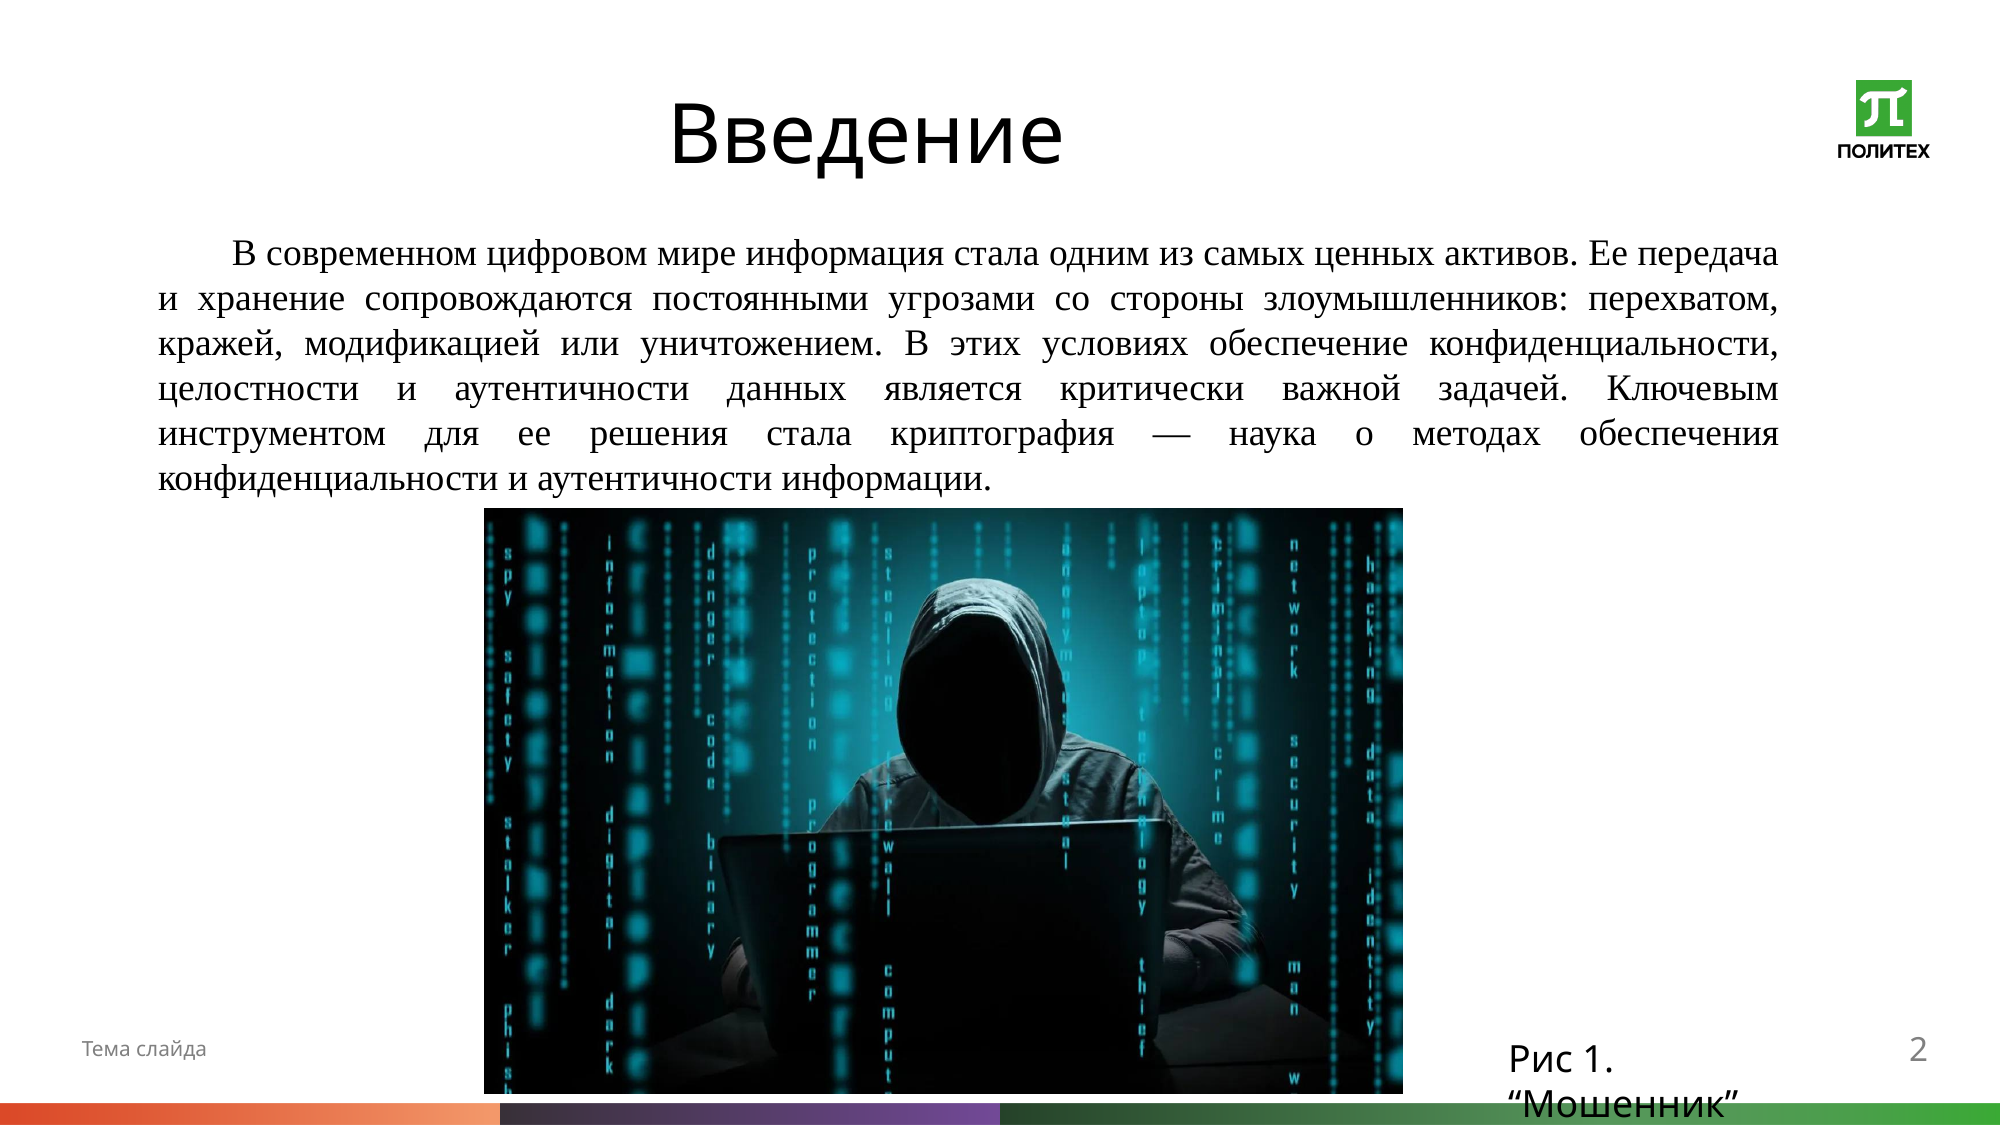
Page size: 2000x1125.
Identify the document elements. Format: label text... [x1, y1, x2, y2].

title Введение [652, 84, 1557, 220]
picture [1535, 1103, 1541, 1111]
picture [1687, 1103, 1694, 1113]
picture [0, 1103, 2000, 1125]
slide_number 2 [1493, 1018, 1944, 1079]
picture [1584, 1103, 1593, 1114]
picture [1560, 1103, 1572, 1115]
text_box В современном цифровом мире информация стала одним из самых ценных активов. Ее передача и хранение сопровождаются постоянными угрозами со стороны злоумышленников: перехватом, кражей, модификацией или уничтожением. В этих условиях обеспечение конфиденциальности, целостности и аутентичности данных является критически важной задачей. Ключевым инструментом для ее решения стала криптография — наука о методах обеспечения конфиденциальности и аутентичности информации. [143, 220, 1796, 509]
picture [1596, 1103, 1605, 1114]
text_box Рис 1. “Мошенник” [1493, 1027, 1858, 1089]
picture [484, 508, 1403, 1094]
picture [1838, 80, 1930, 158]
slide_number Тема слайда [66, 1018, 484, 1079]
